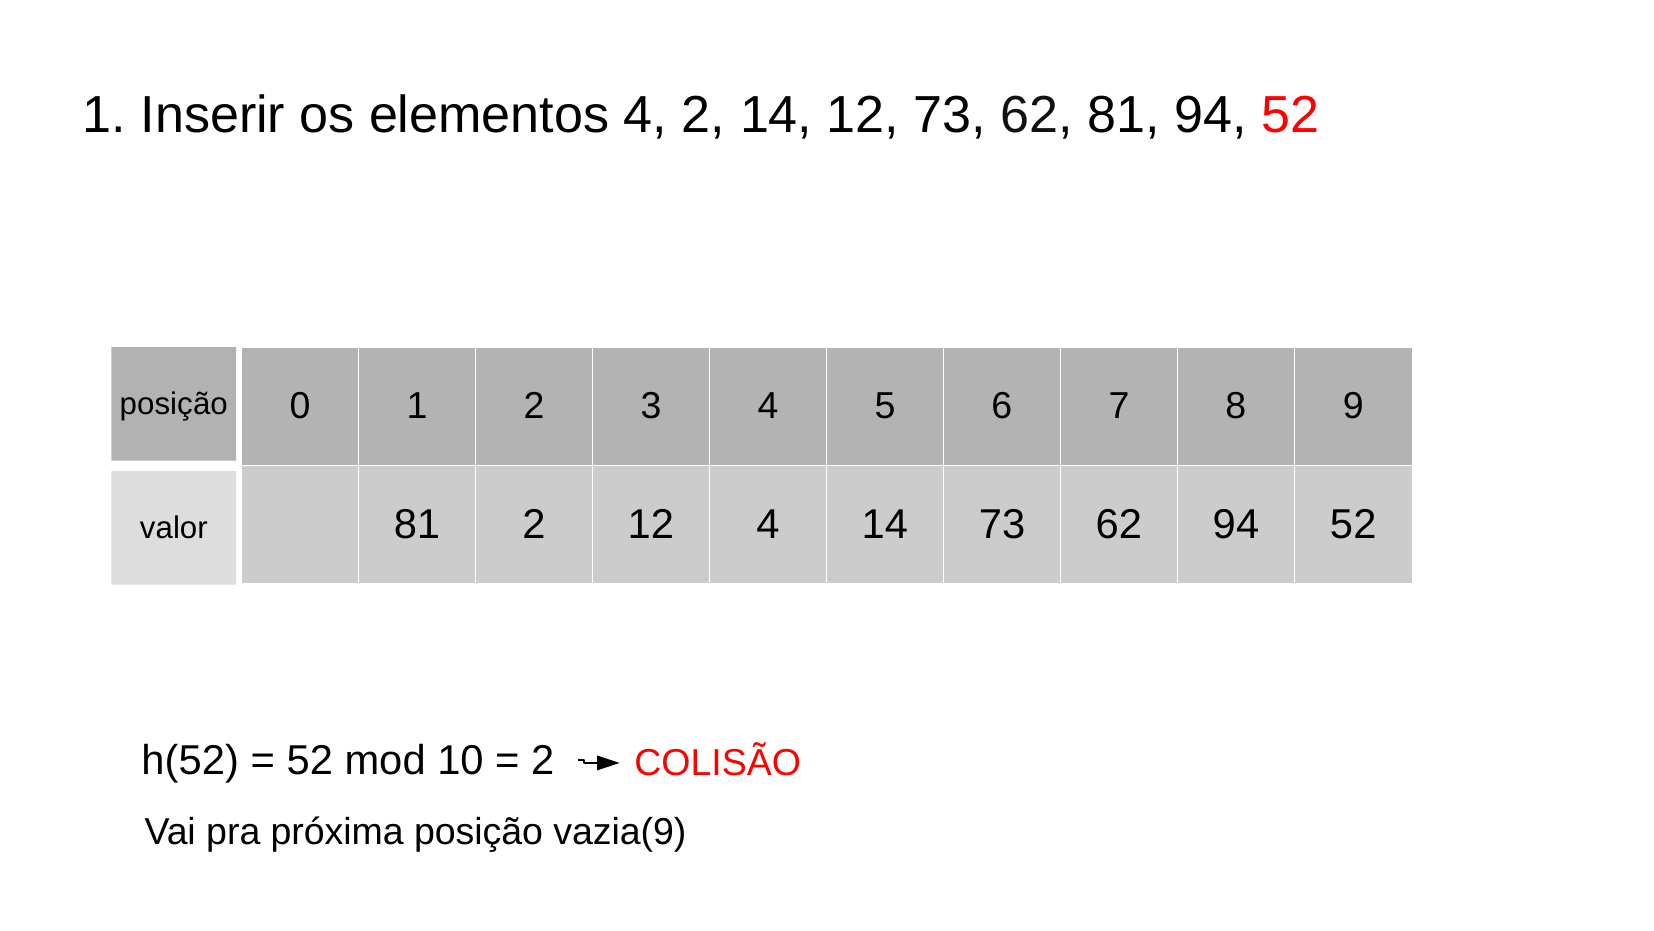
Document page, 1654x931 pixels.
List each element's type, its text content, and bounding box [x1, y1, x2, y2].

table_header 4 [710, 348, 826, 465]
text_box COLISÃO [619, 734, 816, 792]
table_cell 62 [1061, 466, 1177, 583]
table_cell 81 [359, 466, 475, 583]
table_cell 94 [1178, 466, 1294, 583]
table_header 8 [1178, 348, 1294, 465]
table_cell 52 [1295, 466, 1412, 583]
table_header 9 [1295, 348, 1412, 465]
text_box h(52) = 52 mod 10 = 2 [126, 729, 579, 791]
table_header 6 [944, 348, 1060, 465]
table_cell 14 [827, 466, 943, 583]
text_box posição [111, 347, 237, 461]
table_cell 4 [710, 466, 826, 583]
table_cell [242, 466, 358, 583]
text_box Vai pra próxima posição vazia(9) [129, 803, 733, 903]
table_header 1 [359, 348, 475, 465]
table_header 7 [1061, 348, 1177, 465]
table_header 3 [593, 348, 709, 465]
table_header 5 [827, 348, 943, 465]
text_box valor [111, 471, 237, 585]
table_cell 73 [944, 466, 1060, 583]
table_cell 12 [593, 466, 709, 583]
table_header 2 [476, 348, 592, 465]
table_header 0 [242, 348, 358, 465]
title 1. Inserir os elementos 4, 2, 14, 12, 73, 62, 81, 94, 52 [82, 37, 1571, 193]
table_cell 2 [476, 466, 592, 583]
